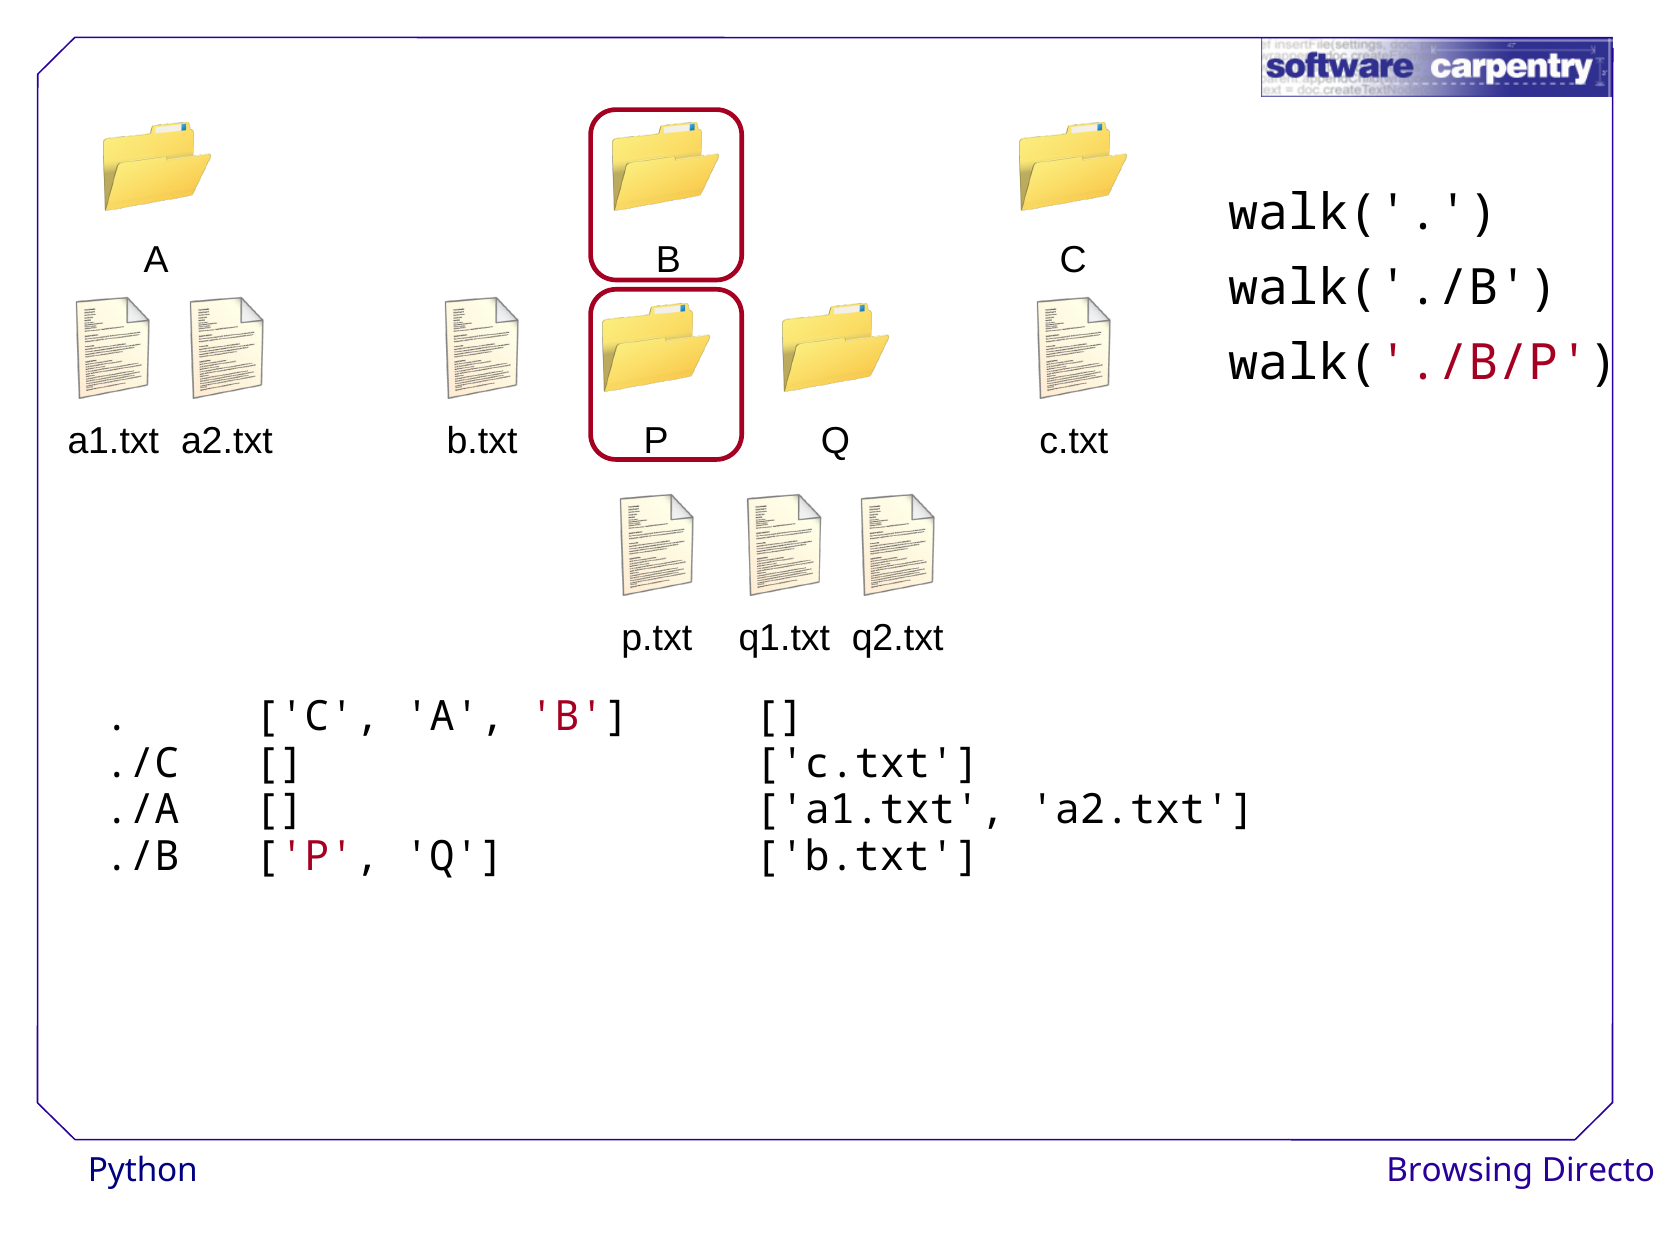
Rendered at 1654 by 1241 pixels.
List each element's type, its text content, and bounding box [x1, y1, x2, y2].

text_box B [640, 231, 696, 277]
text_box walk('.') walk('./B') walk('./B/P') [1214, 156, 1517, 252]
picture [56, 290, 284, 404]
picture [99, 108, 215, 224]
text_box q1.txt [723, 609, 846, 668]
picture [727, 487, 955, 602]
picture [1261, 39, 1613, 97]
text_box b.txt [431, 412, 533, 470]
text_box c.txt [1024, 412, 1124, 470]
picture [608, 112, 723, 224]
picture [778, 289, 893, 405]
text_box Q [805, 412, 865, 470]
text_box p.txt [606, 609, 708, 668]
text_box P [628, 412, 684, 457]
text_box q2.txt [846, 609, 959, 668]
text_box . ['C', 'A', 'B'] [] ./C [] ['c.txt'] ./A [] ['a1.txt', 'a2.txt'] ./B ['P', 'Q'] ['b.txt'] [89, 686, 1512, 1150]
text_box a2.txt [175, 412, 288, 470]
picture [1017, 290, 1131, 404]
picture [1015, 108, 1131, 224]
text_box P [628, 462, 684, 470]
text_box C [1044, 231, 1102, 290]
text_box A [128, 231, 184, 290]
text_box a1.txt [52, 412, 175, 470]
picture [598, 292, 714, 405]
picture [600, 487, 714, 602]
picture [425, 290, 539, 404]
